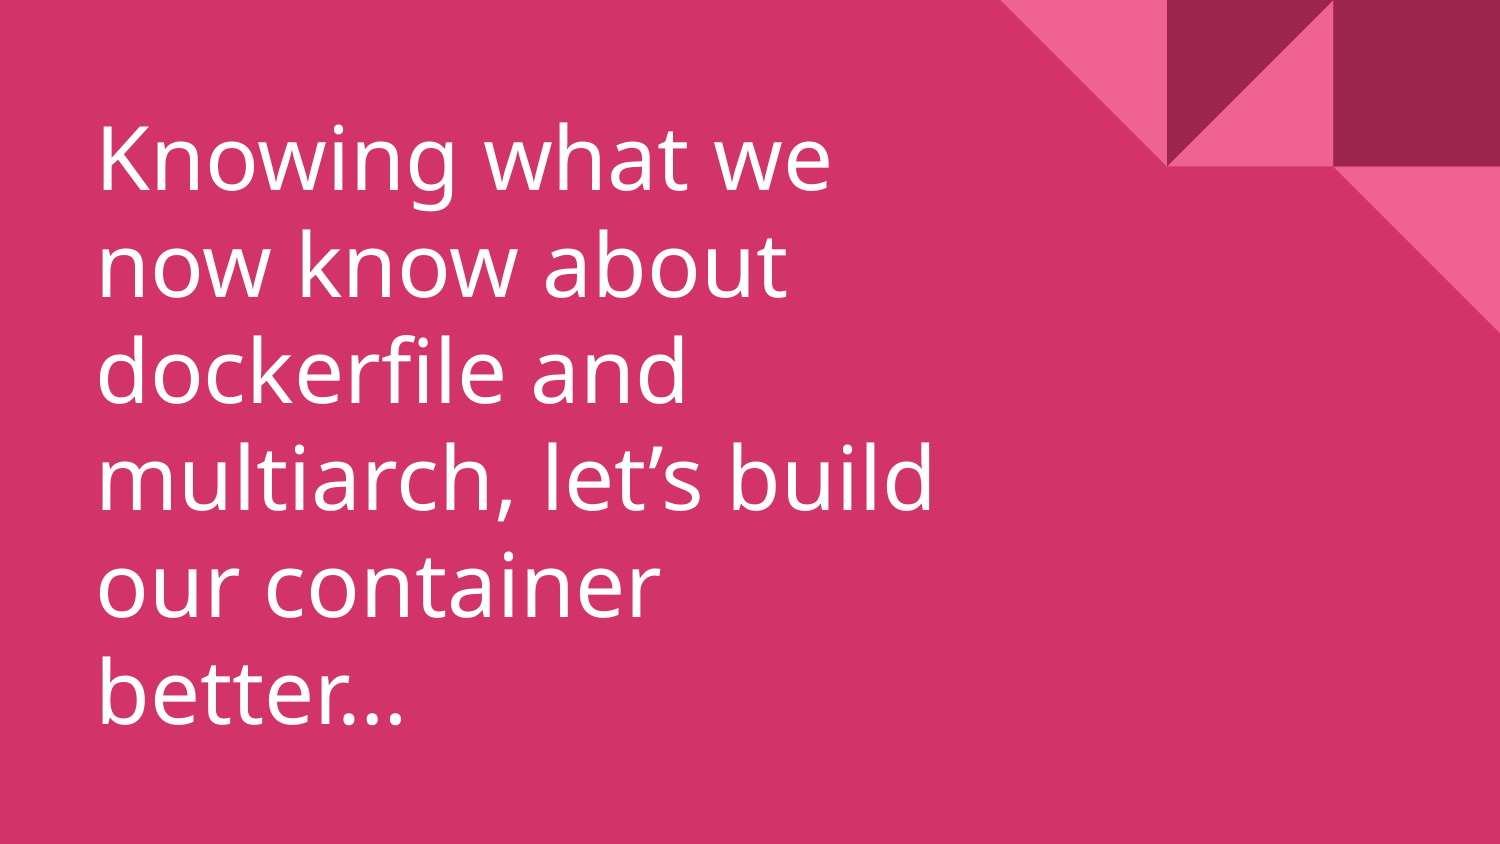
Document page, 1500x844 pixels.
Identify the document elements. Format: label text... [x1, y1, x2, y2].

title Knowing what we now know about dockerfile and multiarch, let’s build our container better… [80, 86, 1003, 758]
